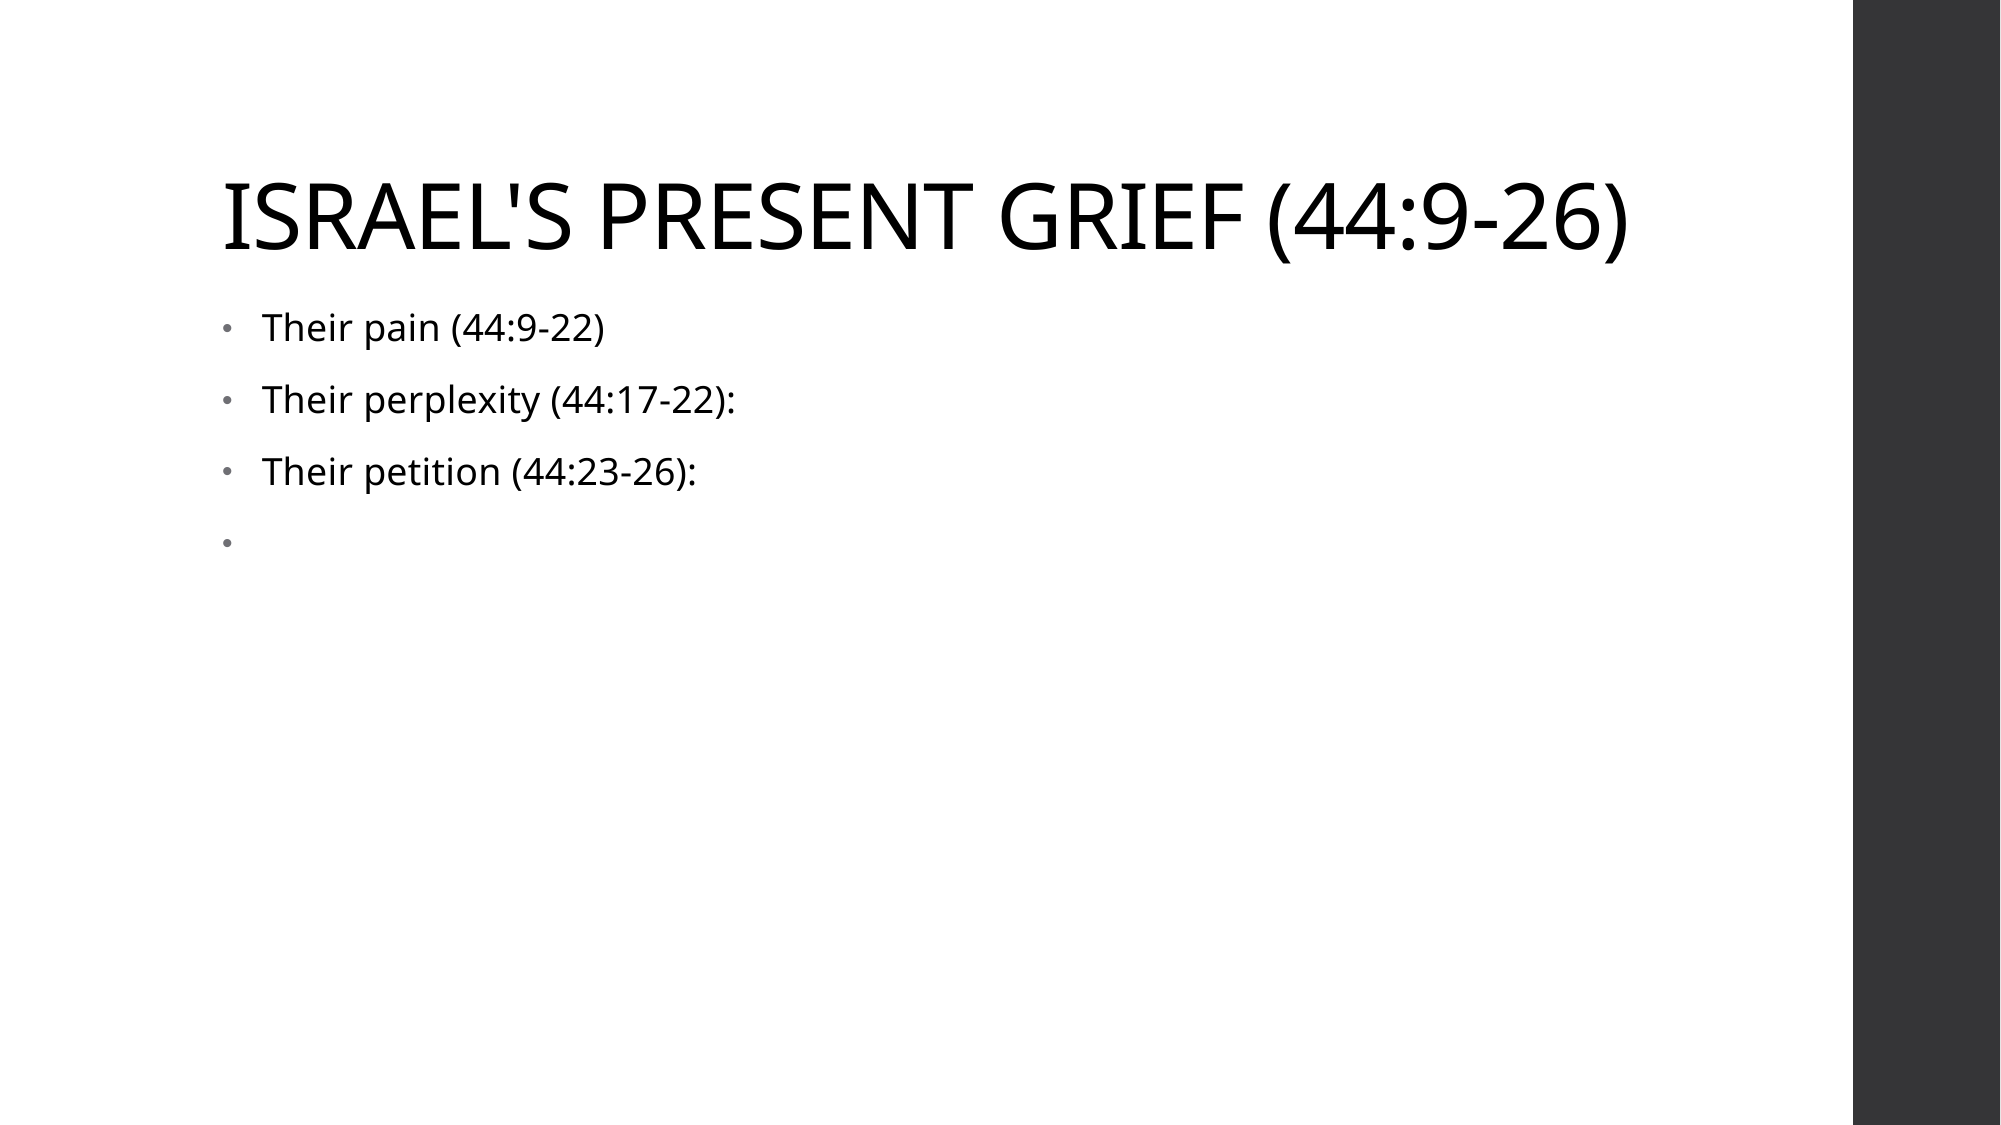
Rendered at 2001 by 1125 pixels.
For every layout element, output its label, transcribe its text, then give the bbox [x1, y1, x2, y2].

list Their pain (44:9-22) Their perplexity (44:17-22): Their petition (44:23-26): [206, 299, 1617, 1014]
title ISRAEL'S PRESENT GRIEF (44:9-26) [206, 60, 1797, 278]
